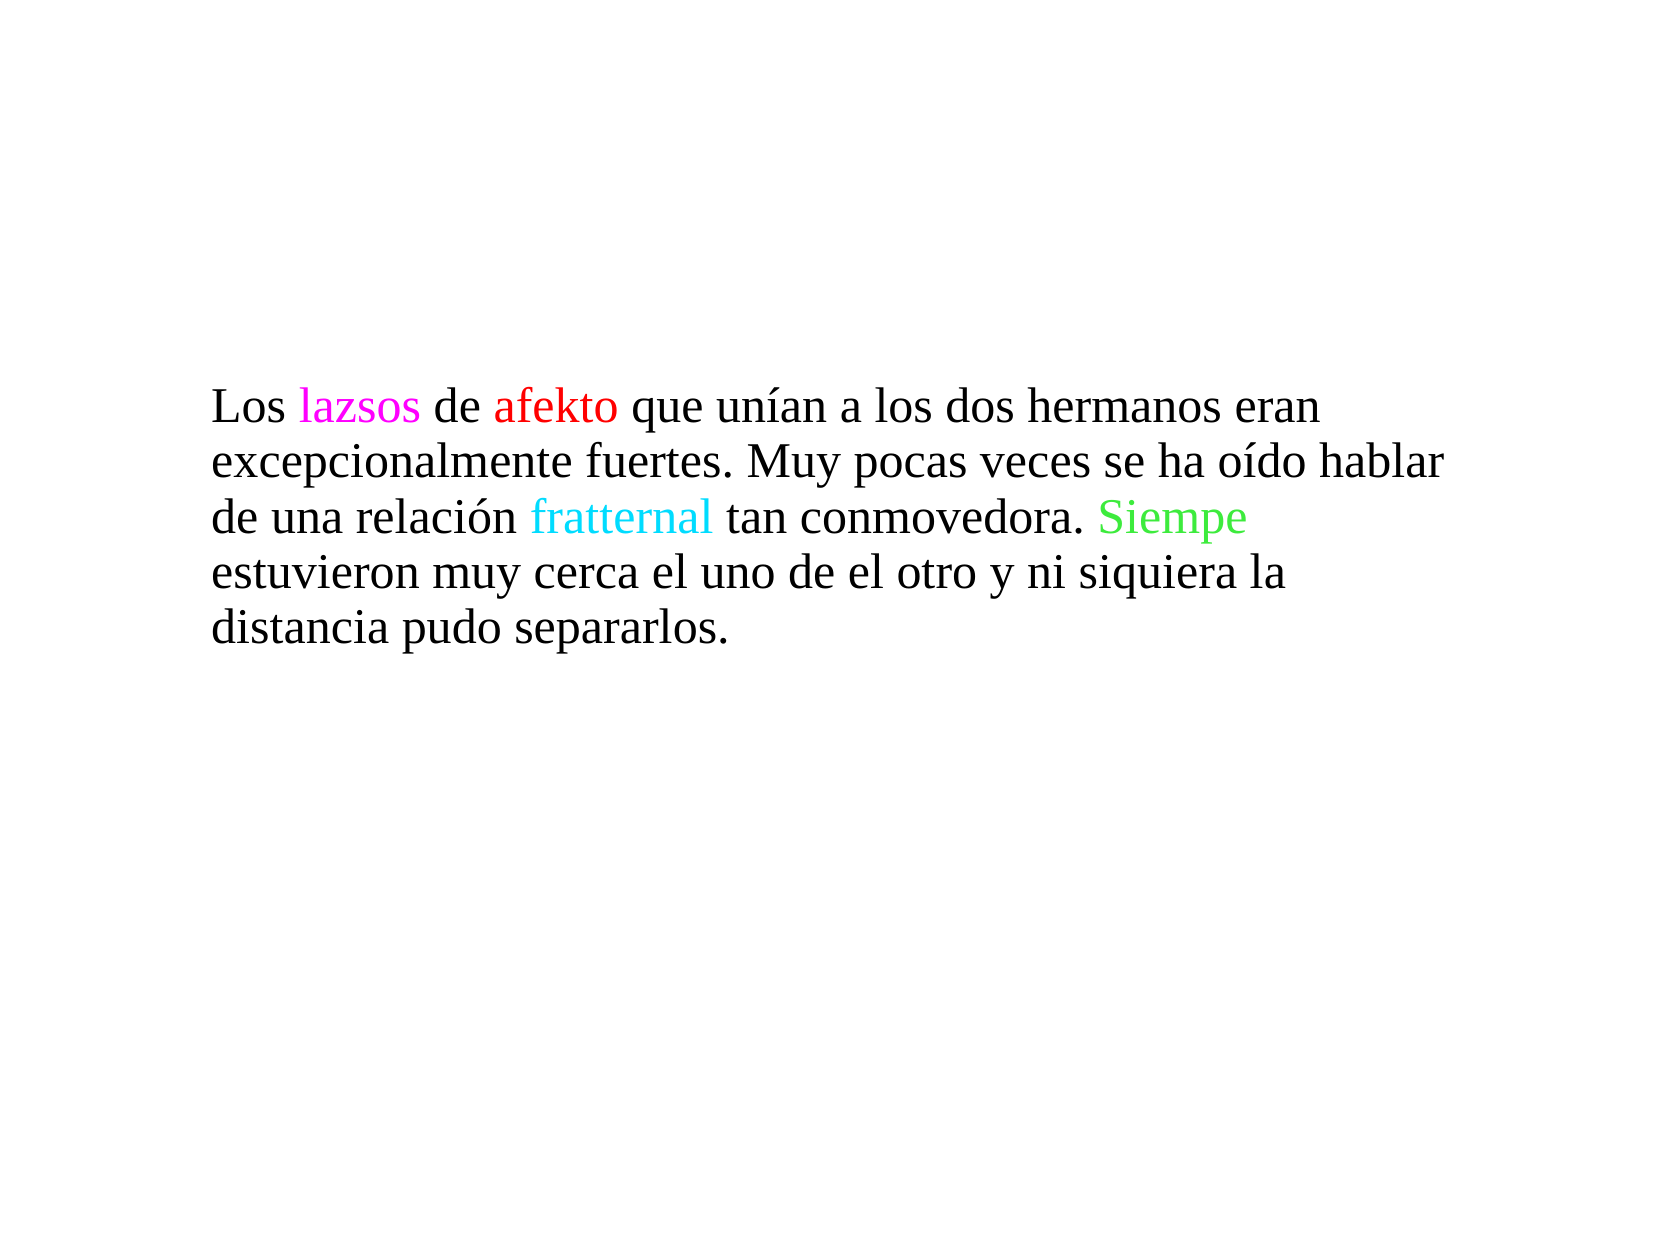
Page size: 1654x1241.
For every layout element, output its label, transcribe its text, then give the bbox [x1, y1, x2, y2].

text_box Los lazsos de afekto que unían a los dos hermanos eran excepcionalmente fuertes. Muy pocas veces se ha oído hablar de una relación fratternal tan conmovedora. Siempe estuvieron muy cerca el uno de el otro y ni siquiera la distancia pudo separarlos. [211, 377, 1464, 1155]
